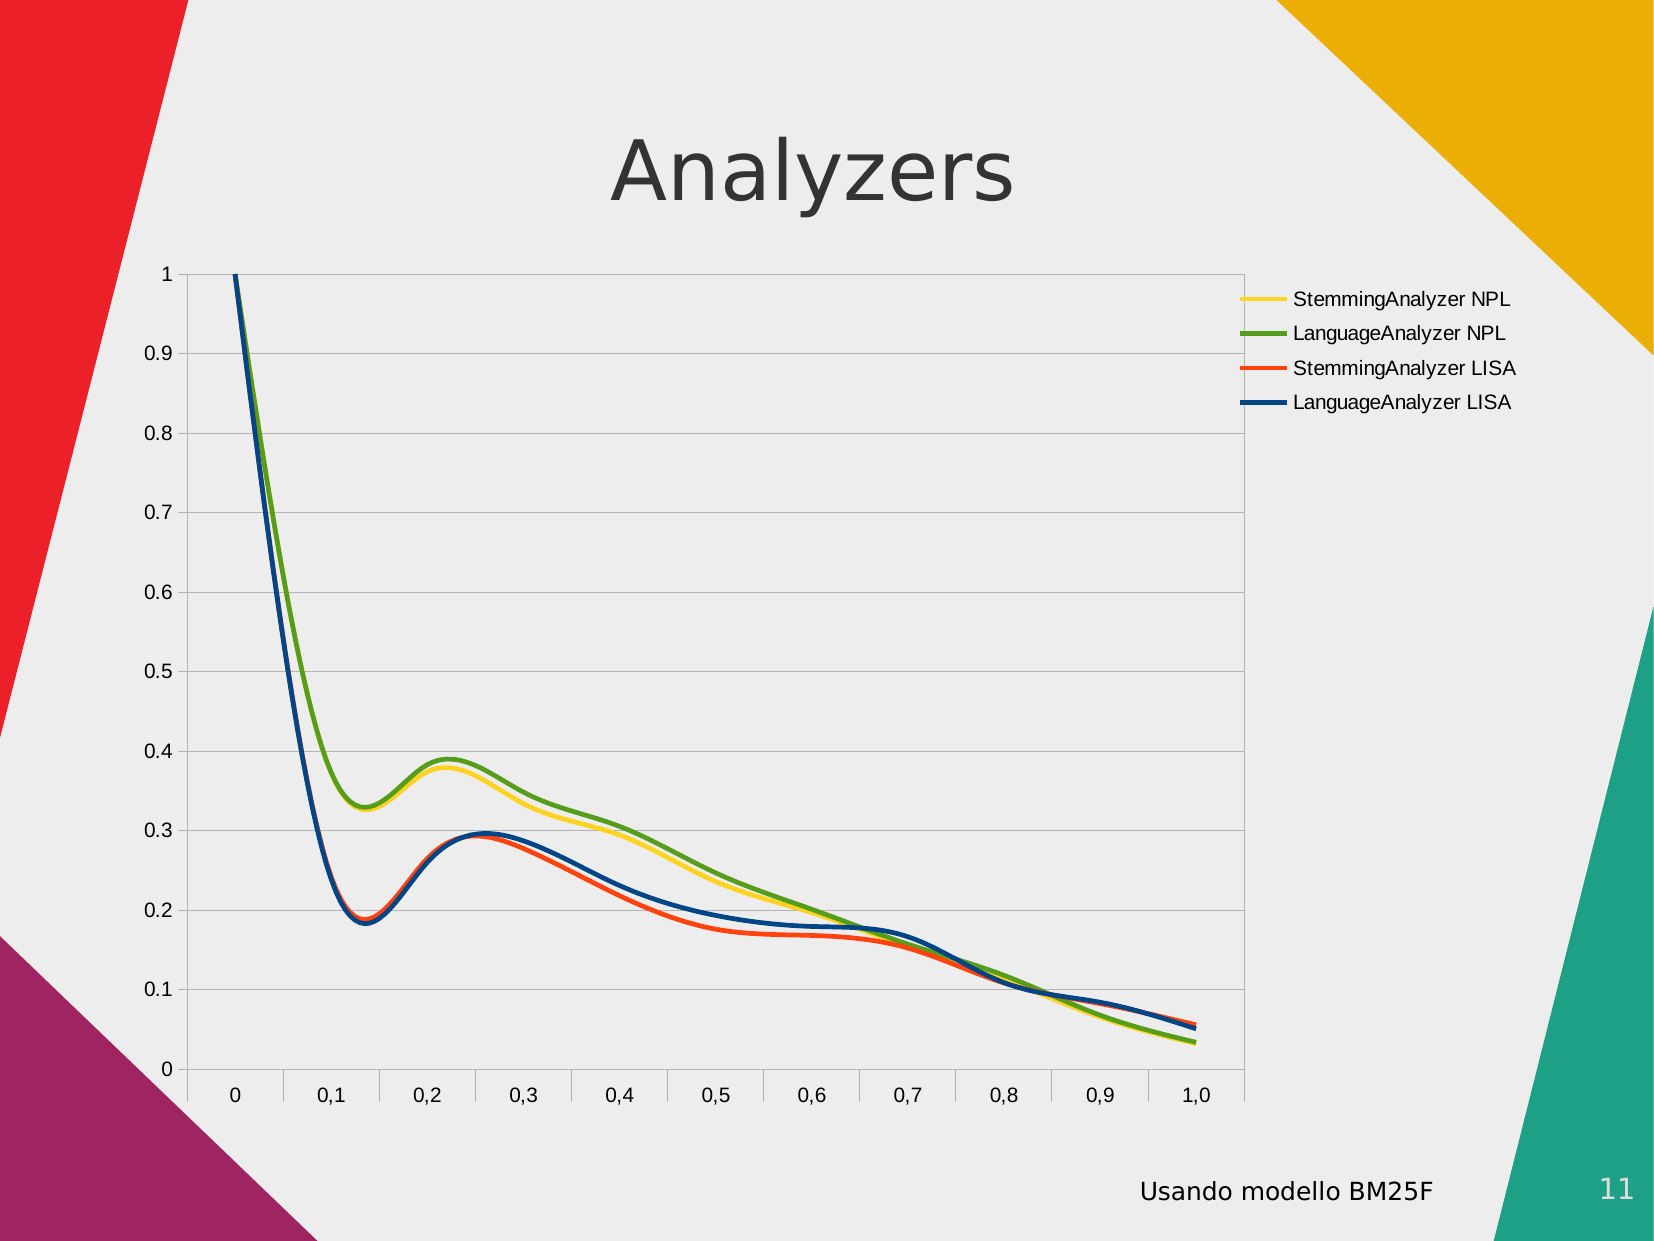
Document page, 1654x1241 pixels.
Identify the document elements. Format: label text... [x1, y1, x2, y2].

title Analyzers [114, 73, 1539, 244]
chart [114, 244, 1577, 1126]
text_box Usando modello BM25F [1125, 1170, 1516, 1241]
